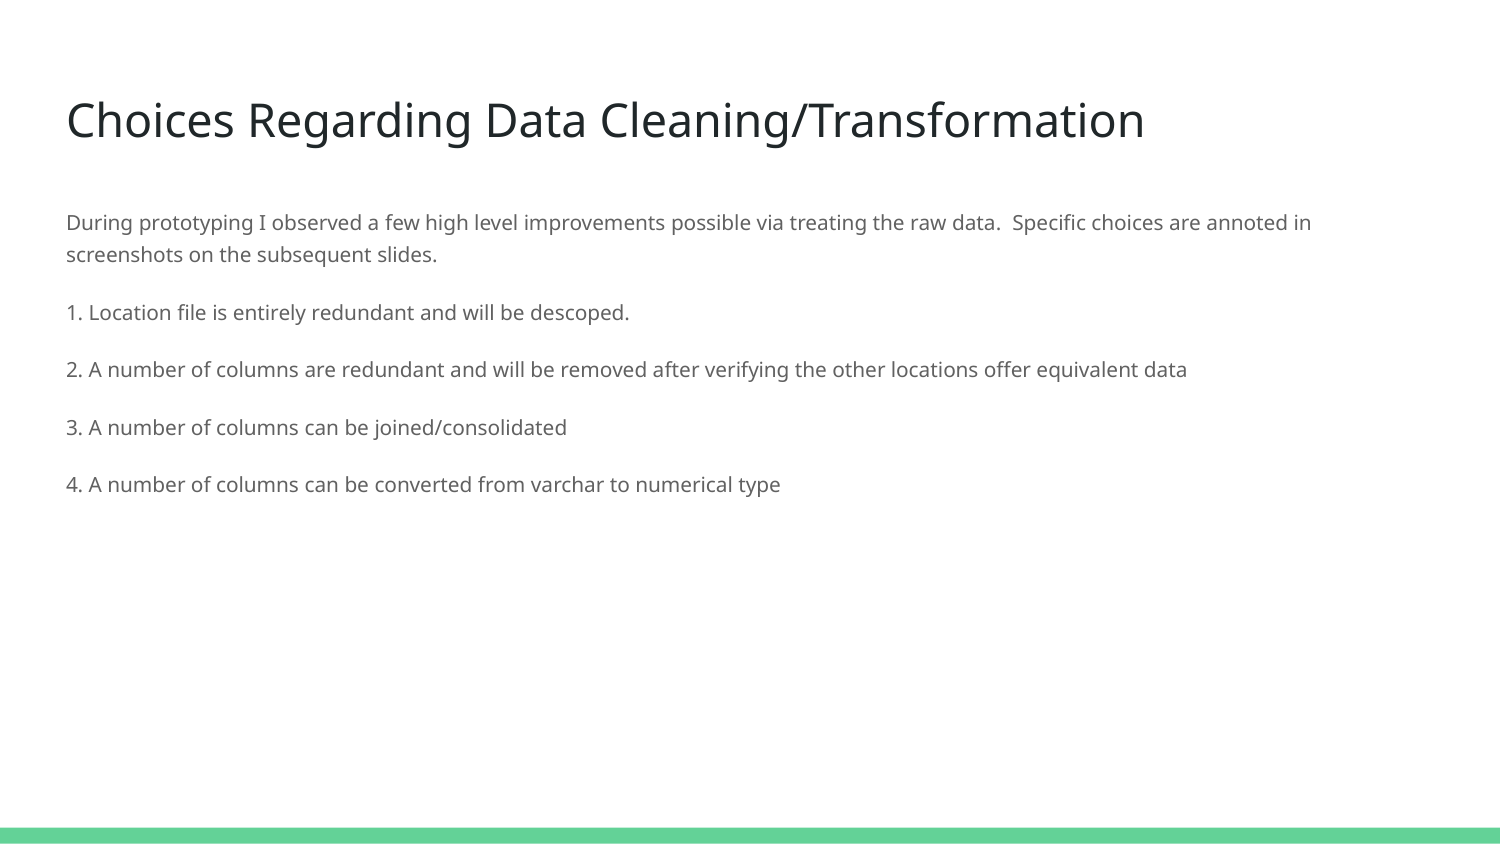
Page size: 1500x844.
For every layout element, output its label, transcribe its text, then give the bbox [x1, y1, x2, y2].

title Choices Regarding Data Cleaning/Transformation [51, 72, 1449, 167]
list During prototyping I observed a few high level improvements possible via treating the raw data. Specific choices are annoted in screenshots on the subsequent slides. 1. Location file is entirely redundant and will be descoped. 2. A number of columns are redundant and will be removed after verifying the other locations offer equivalent data 3. A number of columns can be joined/consolidated 4. A number of columns can be converted from varchar to numerical type [51, 189, 1449, 750]
